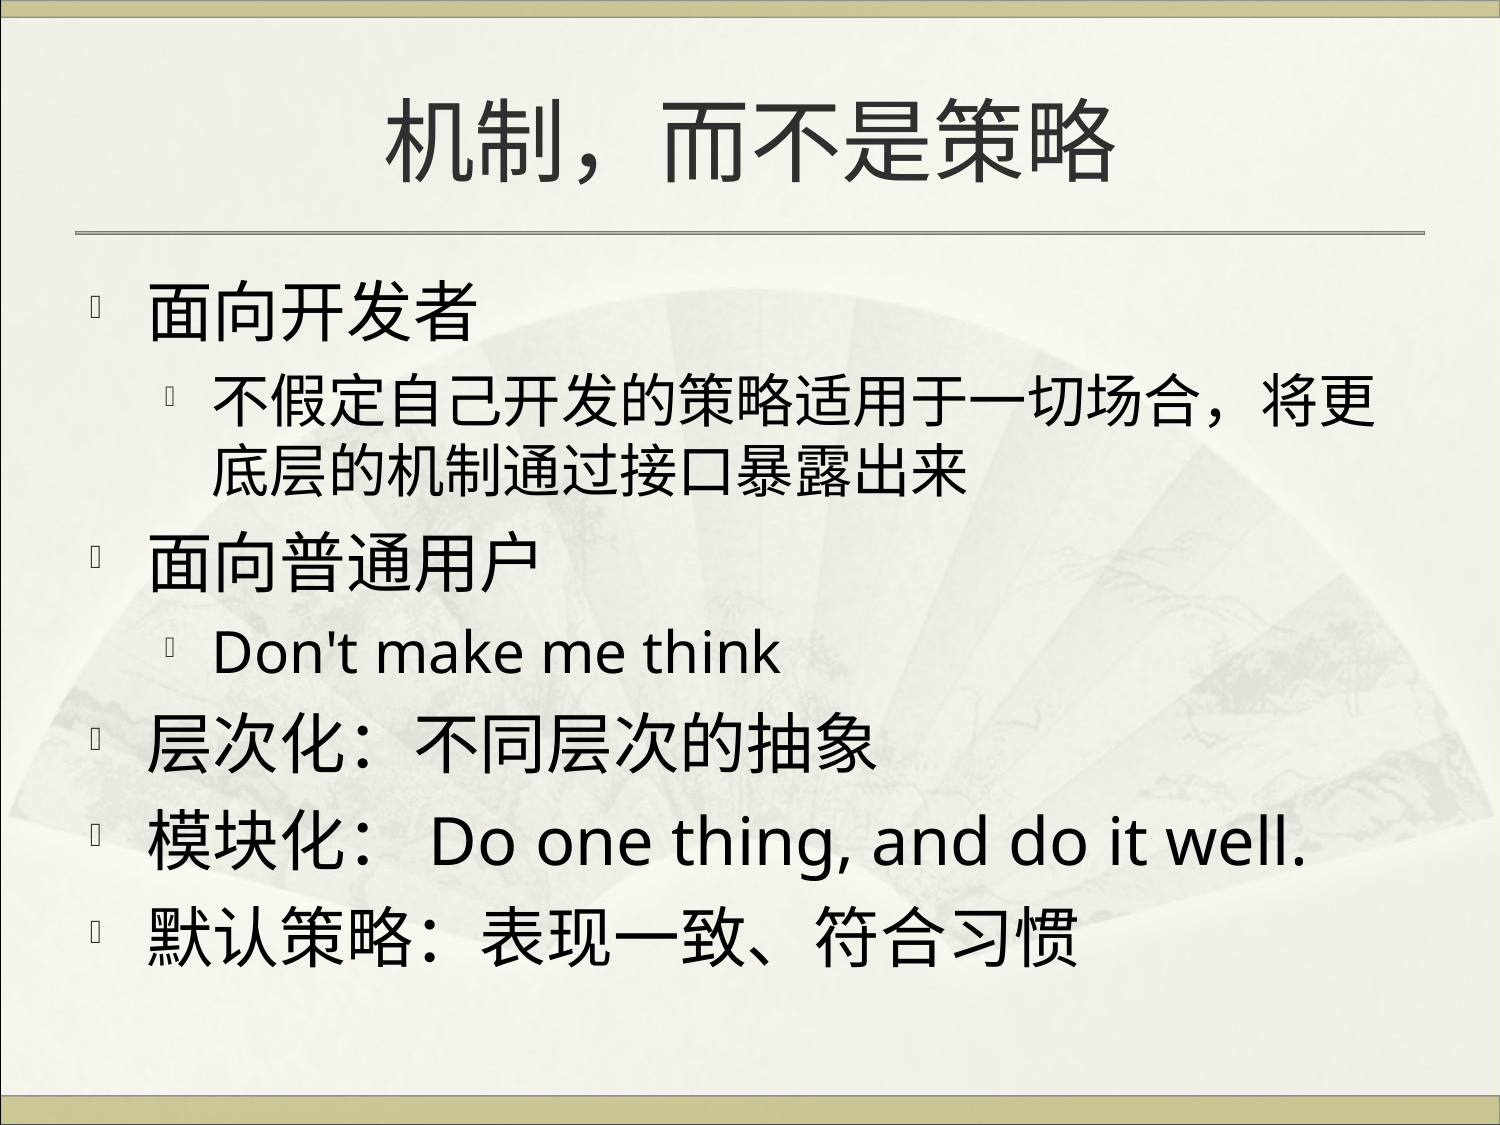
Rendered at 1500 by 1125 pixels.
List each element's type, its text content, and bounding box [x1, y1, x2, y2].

list 面向开发者 不假定自己开发的策略适用于一切场合，将更底层的机制通过接口暴露出来 面向普通用户 Don't make me think 层次化：不同层次的抽象 模块化：Do one thing, and do it well. 默认策略：表现一致、符合习惯 [75, 262, 1426, 1032]
picture [0, 0, 1500, 1125]
title 机制，而不是策略 [75, 45, 1426, 233]
